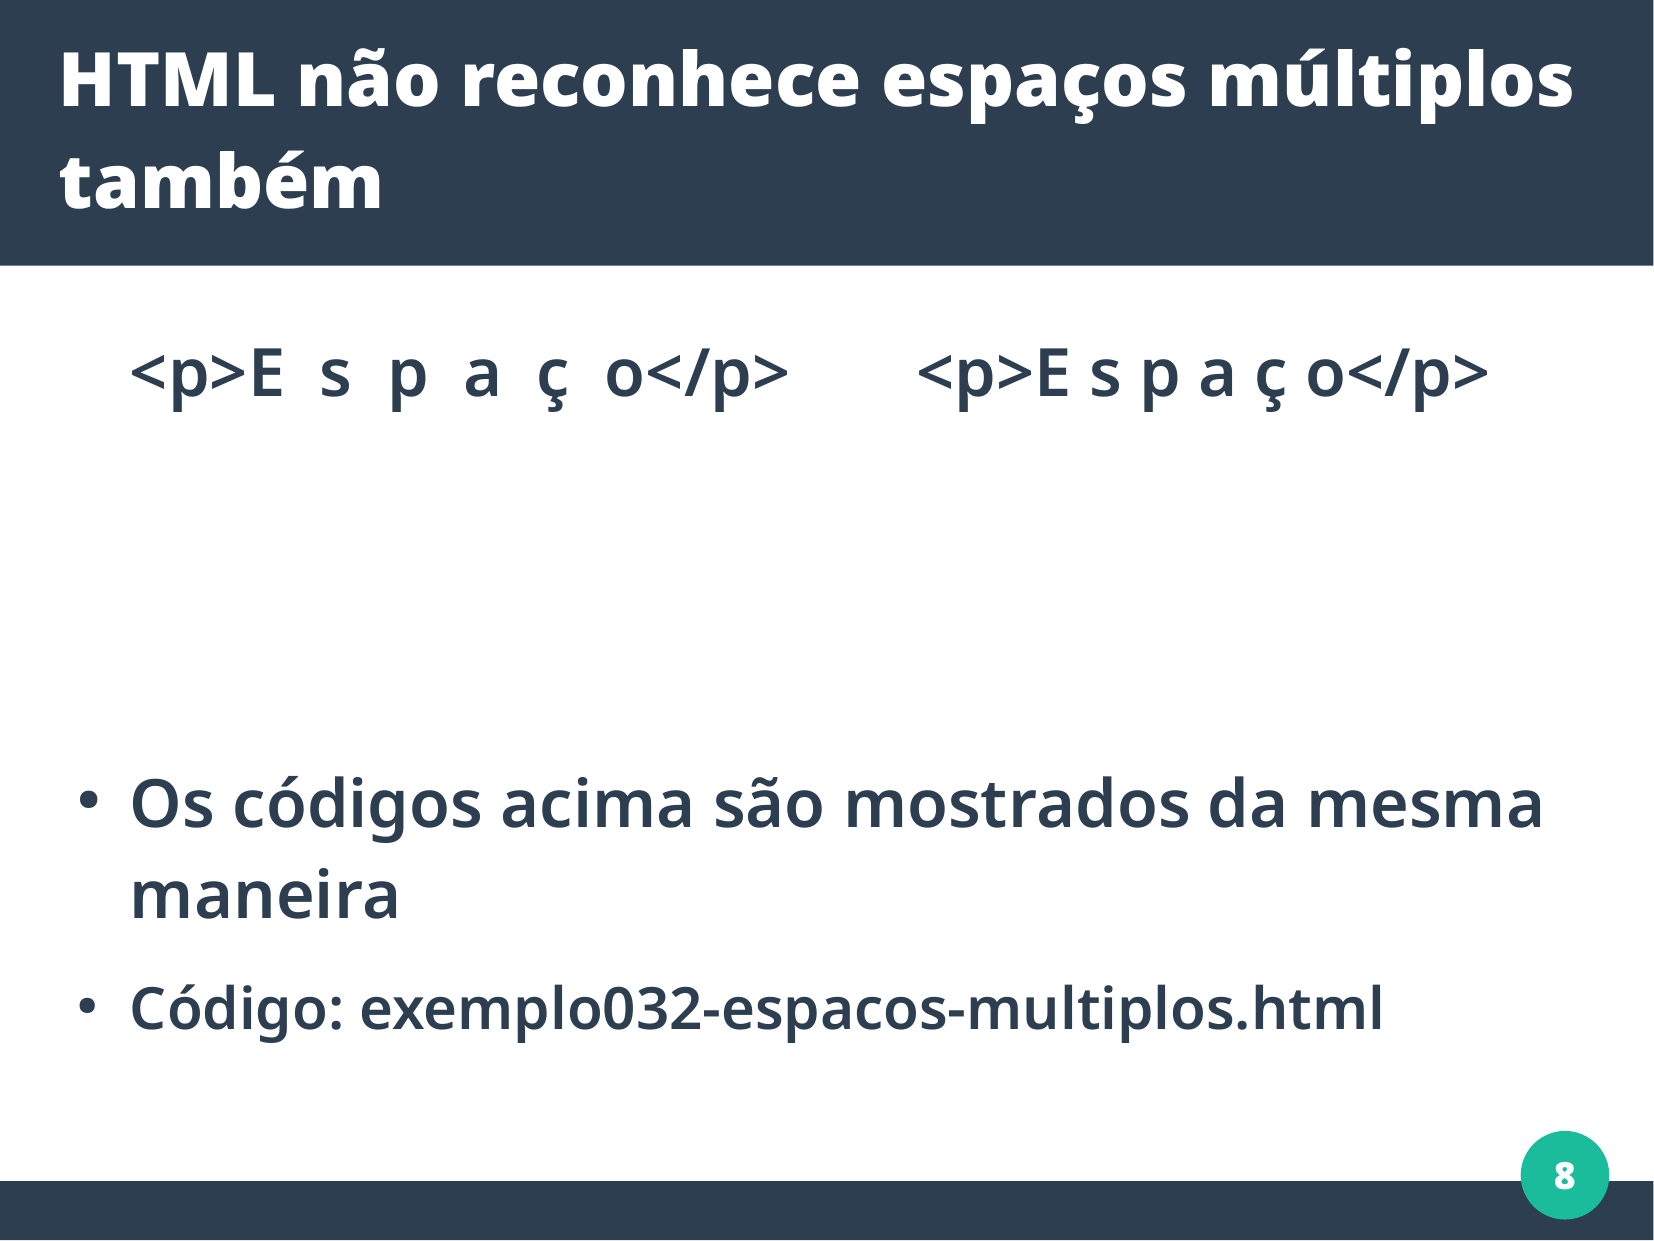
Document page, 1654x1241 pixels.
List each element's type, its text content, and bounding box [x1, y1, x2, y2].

list <p>E s p a ç o</p> [59, 324, 809, 720]
list <p>E s p a ç o</p> [845, 324, 1596, 720]
list Os códigos acima são mostrados da mesma maneira Código: exemplo032-espacos-multiplos.html [59, 756, 1595, 1151]
title HTML não reconhece espaços múltiplos também [59, 49, 1595, 207]
